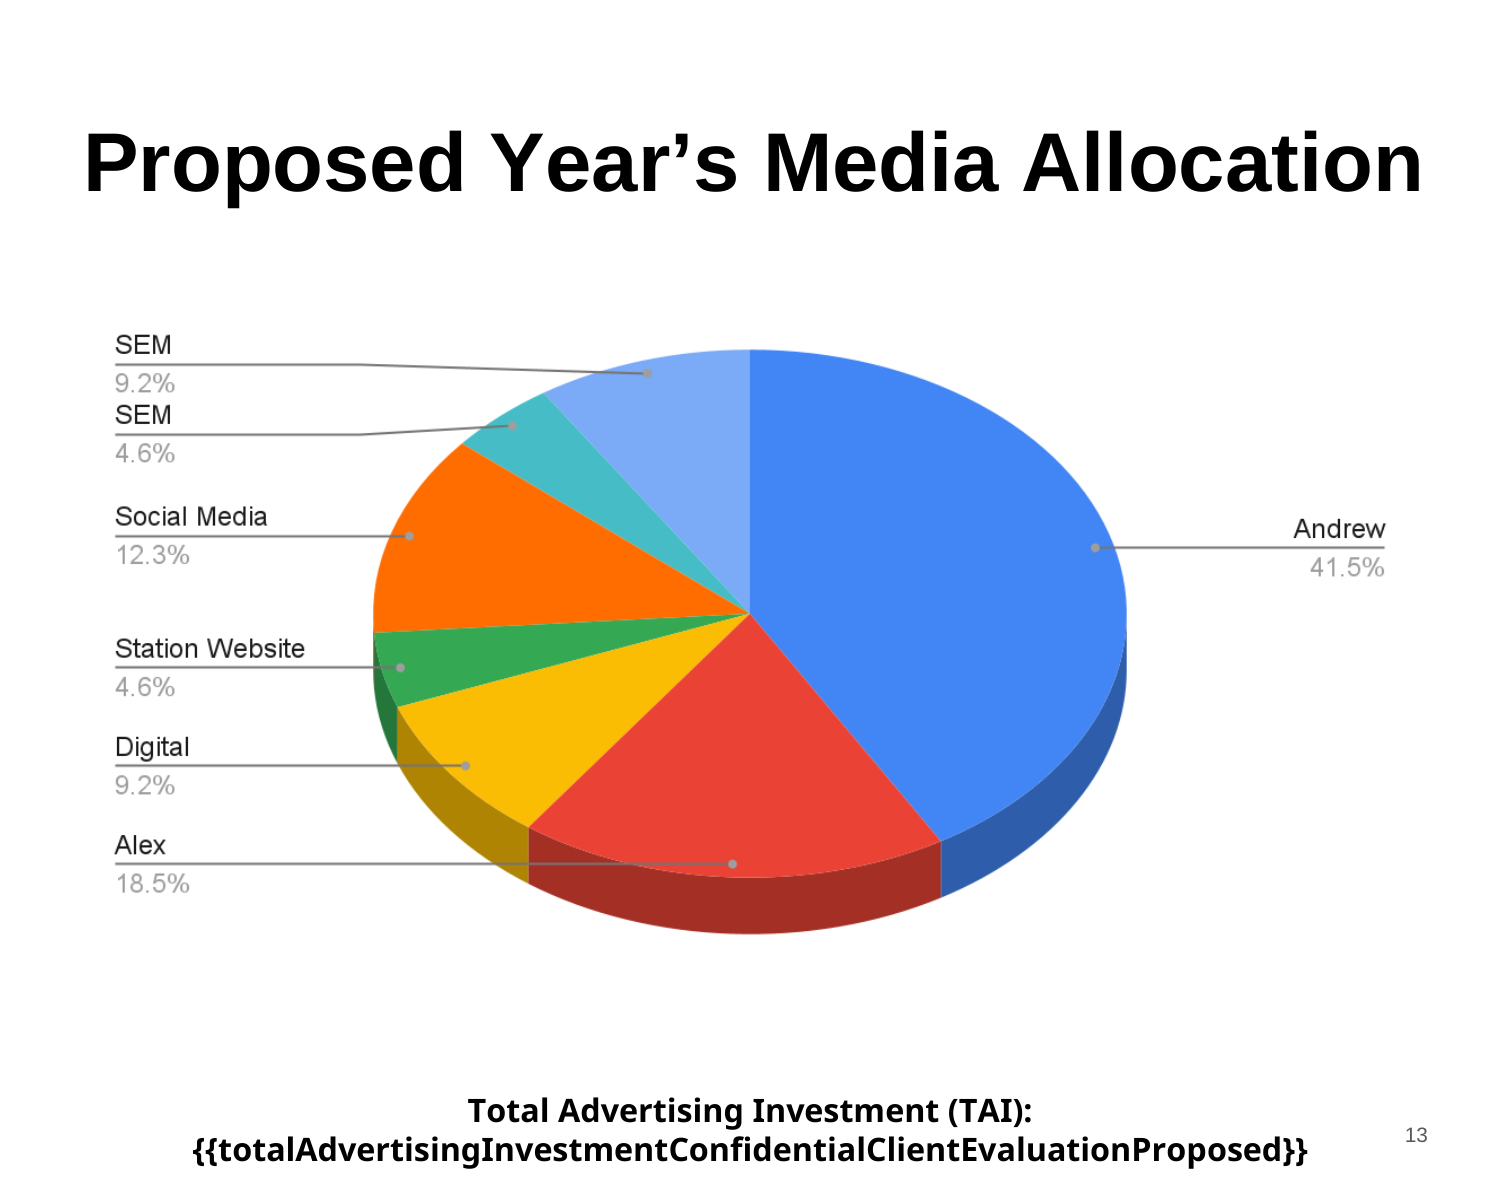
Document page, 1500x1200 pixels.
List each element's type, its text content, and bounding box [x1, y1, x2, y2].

text_box Proposed Year’s Media Allocation [65, 78, 1444, 210]
slide_number ‹#› [1389, 1087, 1480, 1180]
text_box Total Advertising Investment (TAI): {{totalAdvertisingInvestmentConfidentialClientEvaluationProposed}} [138, 1075, 1363, 1141]
picture [73, 223, 1427, 1061]
